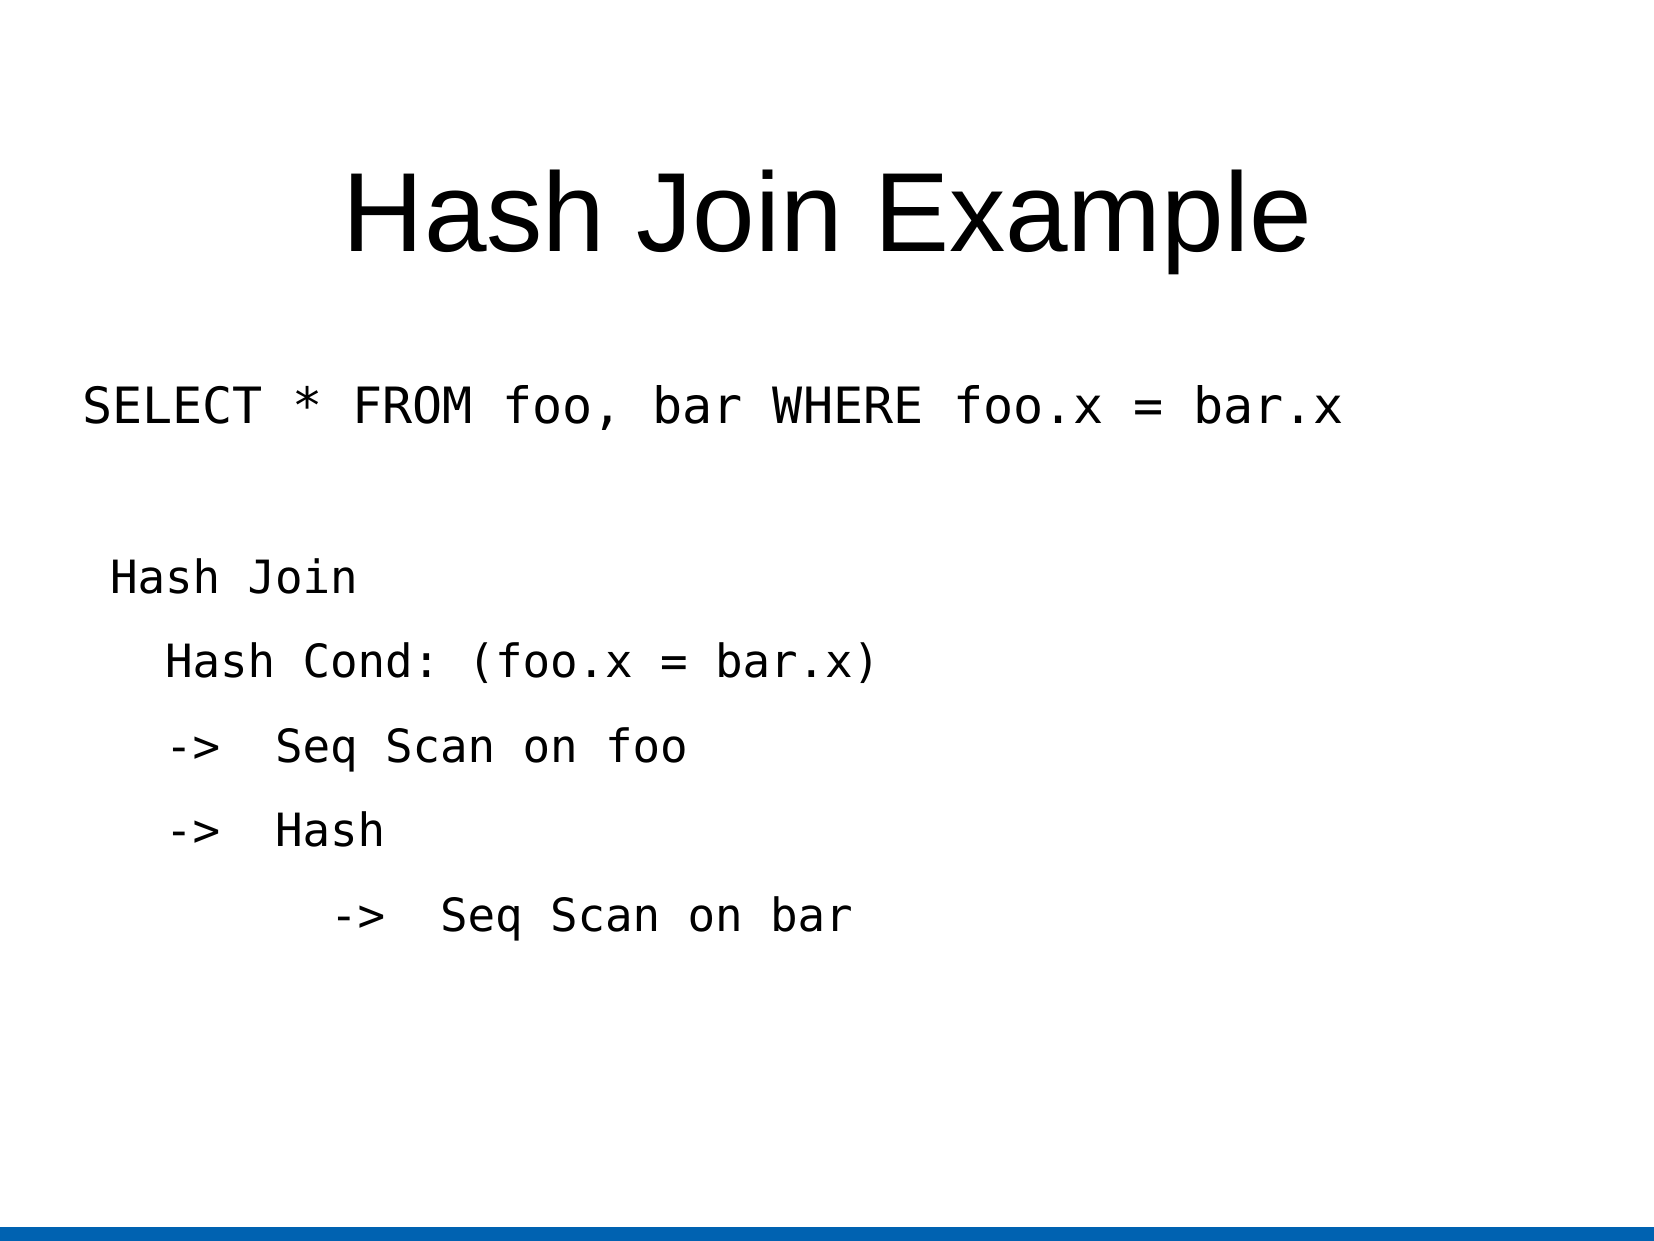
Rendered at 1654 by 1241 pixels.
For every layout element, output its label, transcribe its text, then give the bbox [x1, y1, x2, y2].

title Hash Join Example [121, 102, 1533, 290]
subtitle SELECT * FROM foo, bar WHERE foo.x = bar.x Hash Join Hash Cond: (foo.x = bar.x) -> Seq Scan on foo -> Hash -> Seq Scan on bar [82, 290, 1571, 1109]
